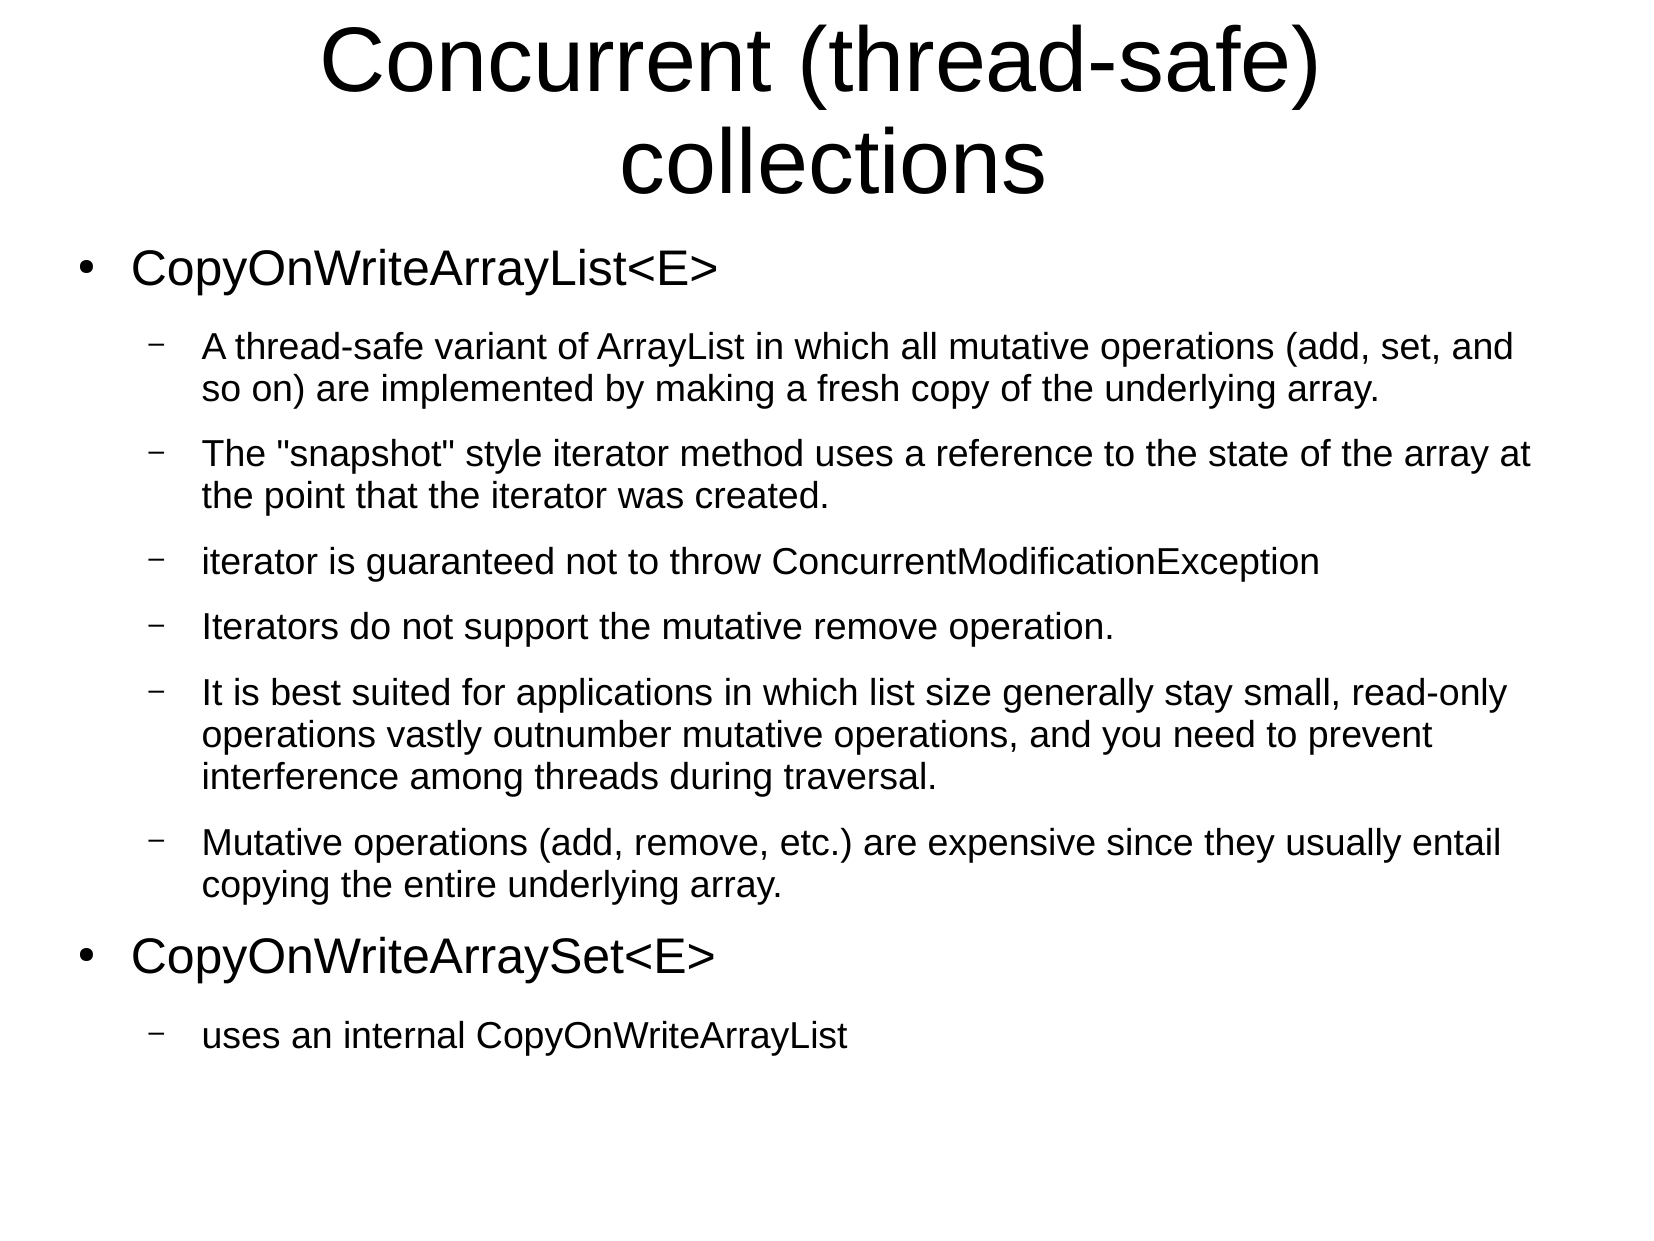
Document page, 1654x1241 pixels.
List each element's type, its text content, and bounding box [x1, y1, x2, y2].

list CopyOnWriteArrayList<E> A thread-safe variant of ArrayList in which all mutative operations (add, set, and so on) are implemented by making a fresh copy of the underlying array. The "snapshot" style iterator method uses a reference to the state of the array at the point that the iterator was created. iterator is guaranteed not to throw ConcurrentModificationException Iterators do not support the mutative remove operation. It is best suited for applications in which list size generally stay small, read-only operations vastly outnumber mutative operations, and you need to prevent interference among threads during traversal. Mutative operations (add, remove, etc.) are expensive since they usually entail copying the entire underlying array. CopyOnWriteArraySet<E> uses an internal CopyOnWriteArrayList [60, 240, 1549, 1057]
title Concurrent (thread-safe) collections [90, 8, 1579, 214]
